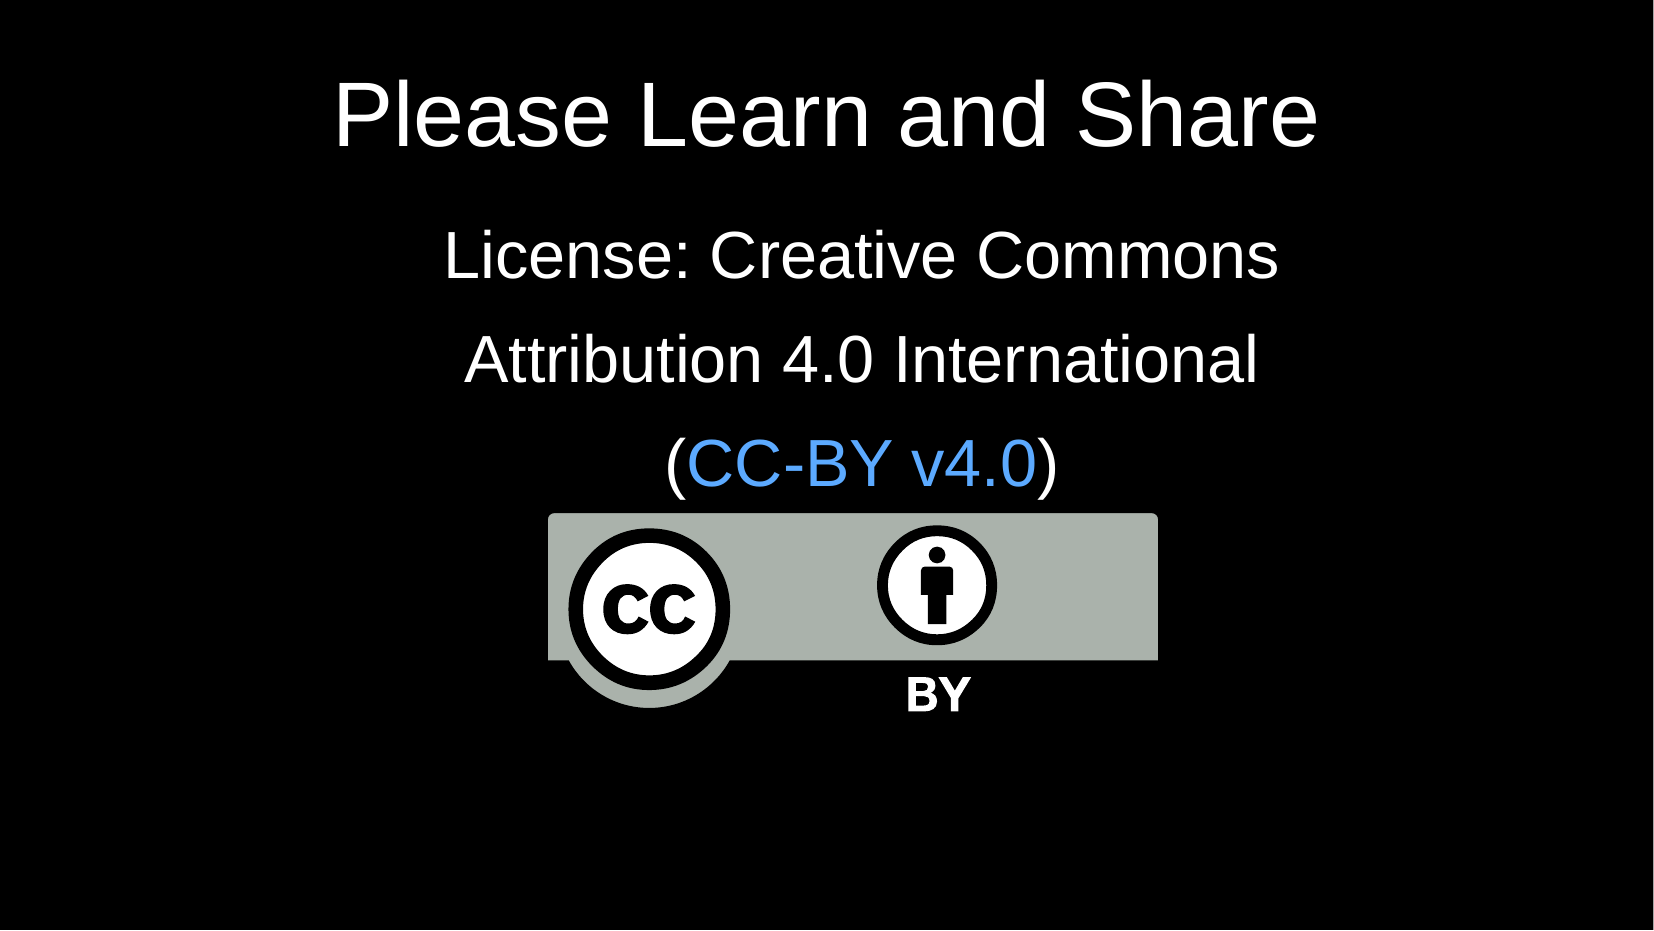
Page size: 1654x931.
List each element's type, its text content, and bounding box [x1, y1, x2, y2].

picture [542, 507, 1164, 725]
title Please Learn and Share [82, 37, 1571, 193]
list License: Creative Commons Attribution 4.0 International (CC-BY v4.0) [82, 217, 1571, 758]
